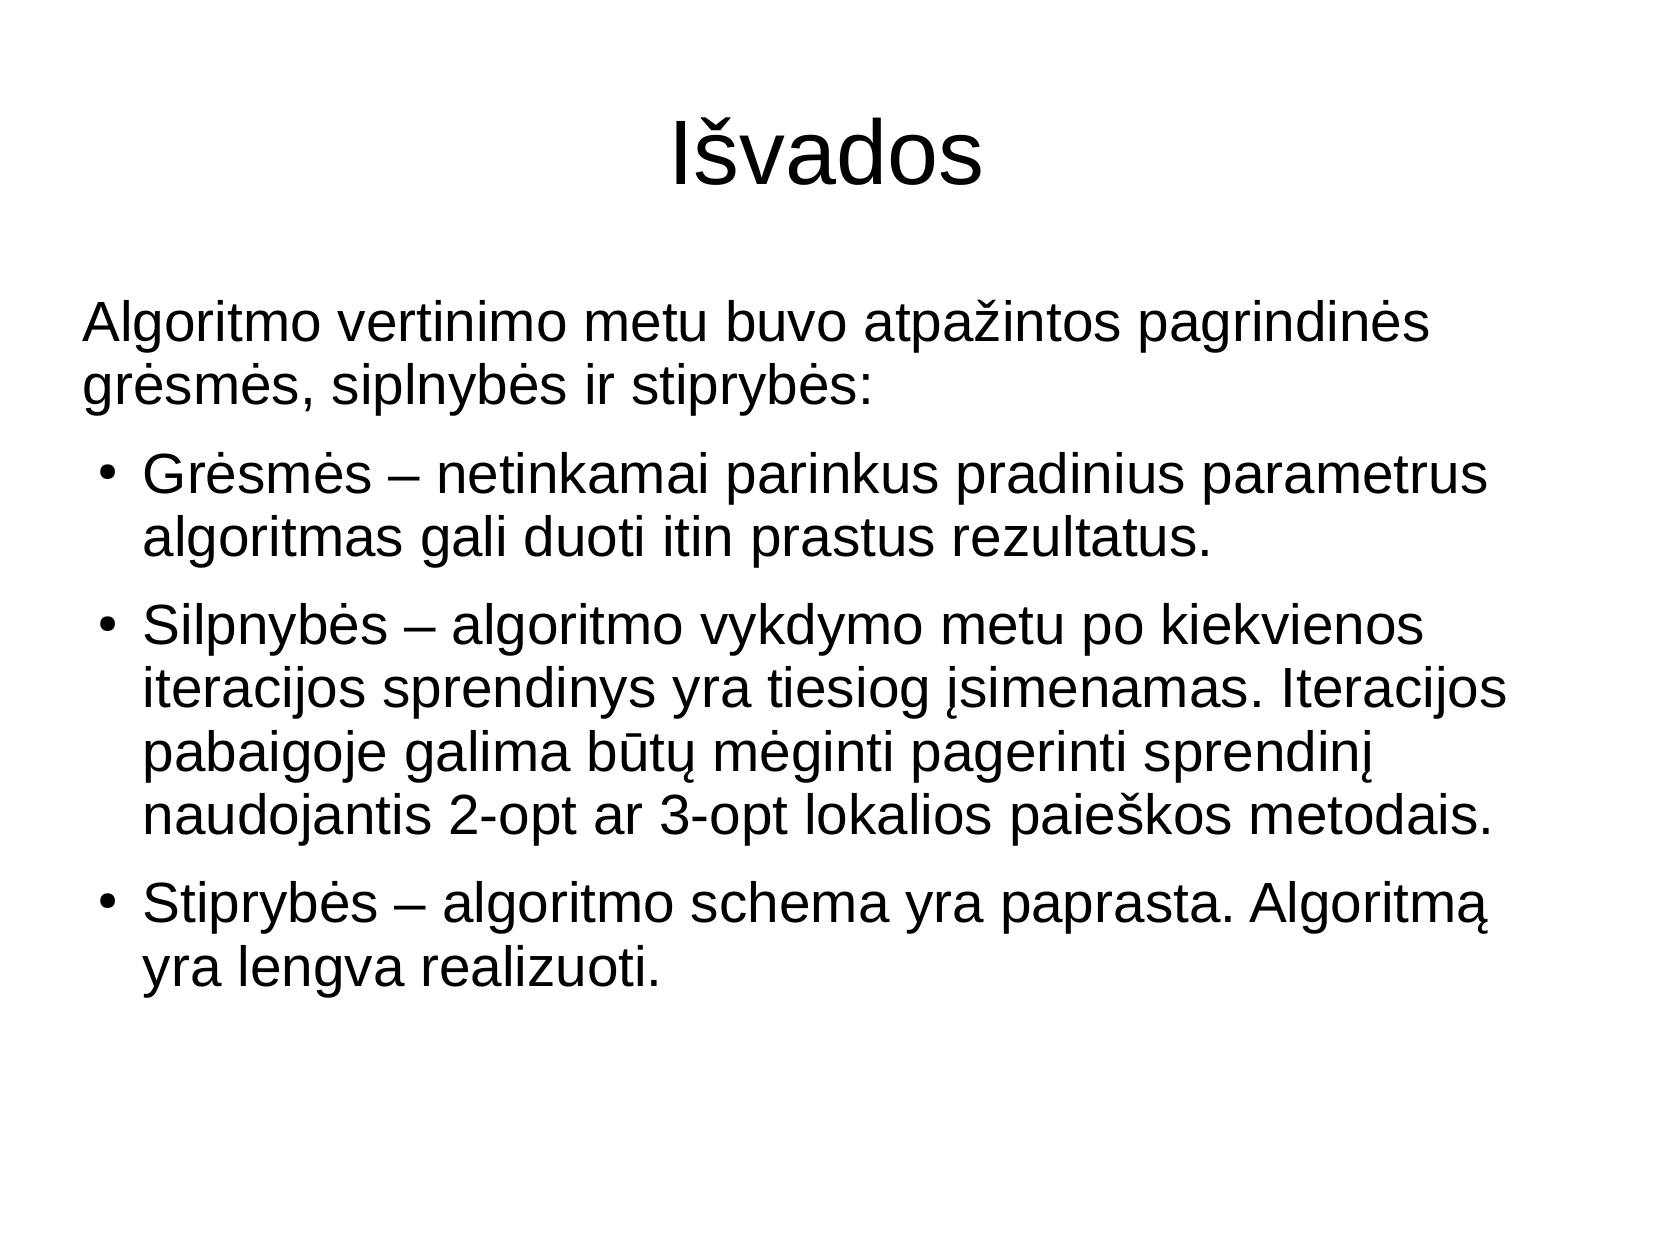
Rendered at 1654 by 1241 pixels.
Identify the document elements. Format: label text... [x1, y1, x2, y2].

title Išvados [82, 49, 1571, 257]
list Algoritmo vertinimo metu buvo atpažintos pagrindinės grėsmės, siplnybės ir stiprybės: Grėsmės – netinkamai parinkus pradinius parametrus algoritmas gali duoti itin prastus rezultatus. Silpnybės – algoritmo vykdymo metu po kiekvienos iteracijos sprendinys yra tiesiog įsimenamas. Iteracijos pabaigoje galima būtų mėginti pagerinti sprendinį naudojantis 2-opt ar 3-opt lokalios paieškos metodais. Stiprybės – algoritmo schema yra paprasta. Algoritmą yra lengva realizuoti. [82, 290, 1571, 1010]
